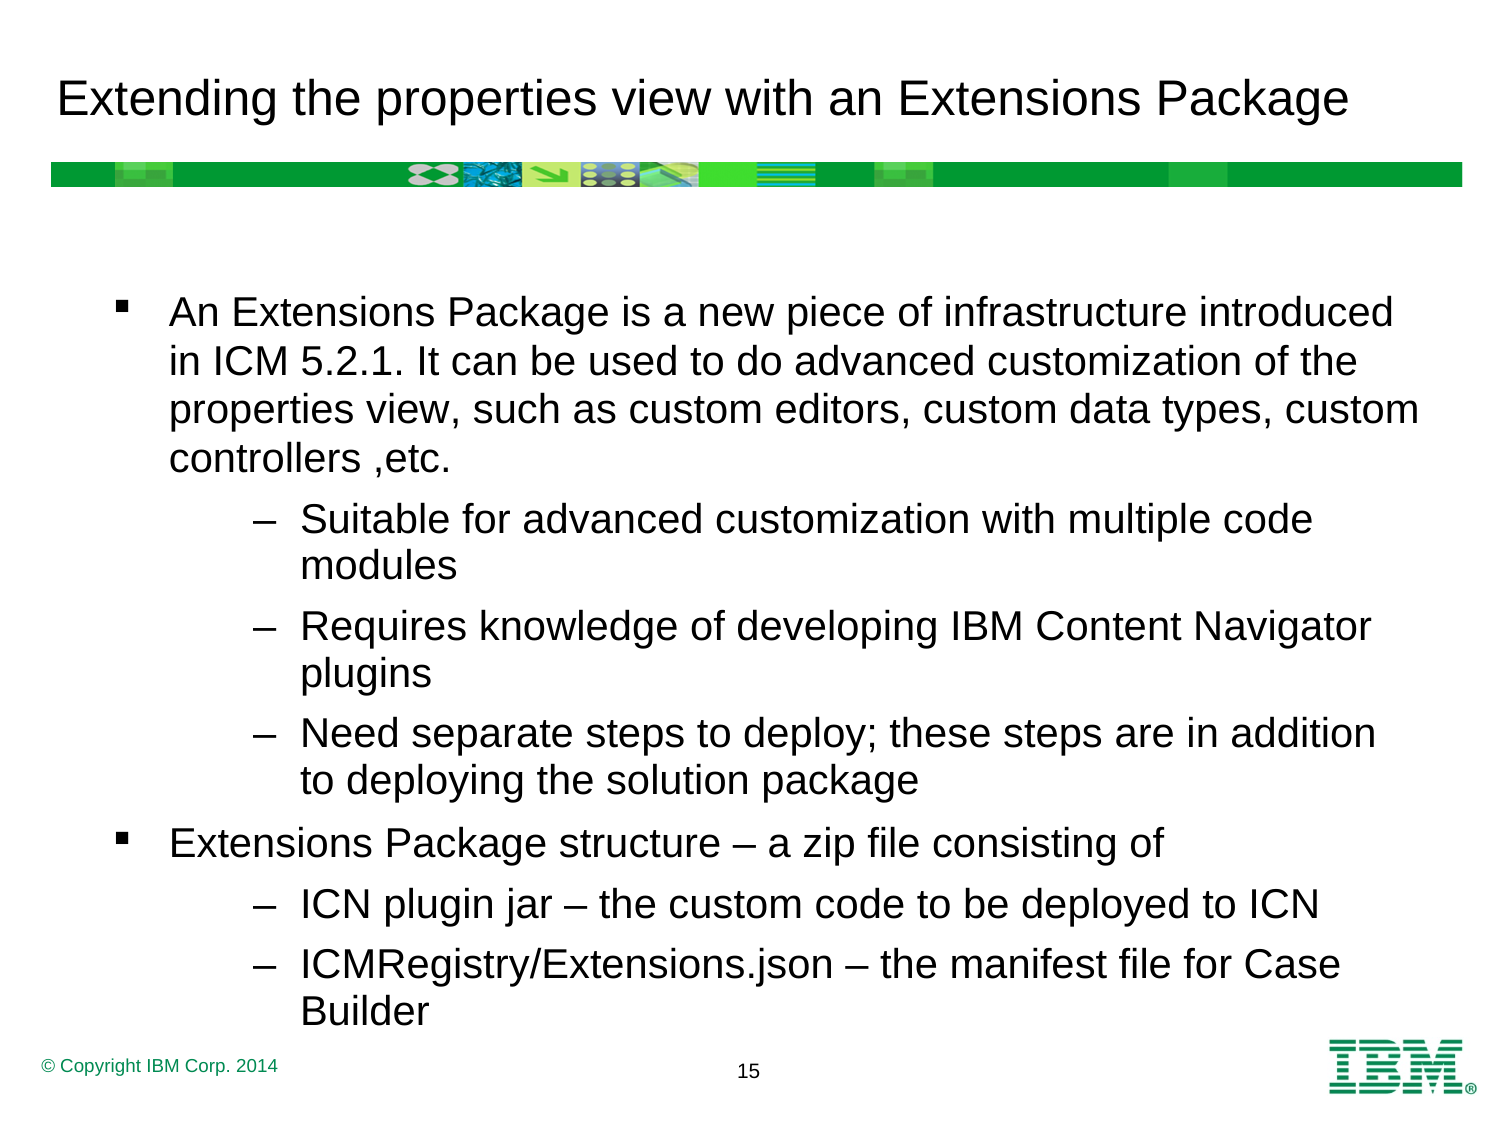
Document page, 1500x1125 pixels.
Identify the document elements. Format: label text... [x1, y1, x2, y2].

picture [50, 165, 1463, 189]
picture [1438, 1037, 1479, 1096]
list An Extensions Package is a new piece of infrastructure introduced in ICM 5.2.1. It can be used to do advanced customization of the properties view, such as custom editors, custom data types, custom controllers ,etc. Suitable for advanced customization with multiple code modules Requires knowledge of developing IBM Content Navigator plugins Need separate steps to deploy; these steps are in addition to deploying the solution package Extensions Package structure – a zip file consisting of ICN plugin jar – the custom code to be deployed to ICN ICMRegistry/Extensions.json – the manifest file for Case Builder [41, 278, 1438, 1105]
title Extending the properties view with an Extensions Package [41, 31, 1500, 165]
